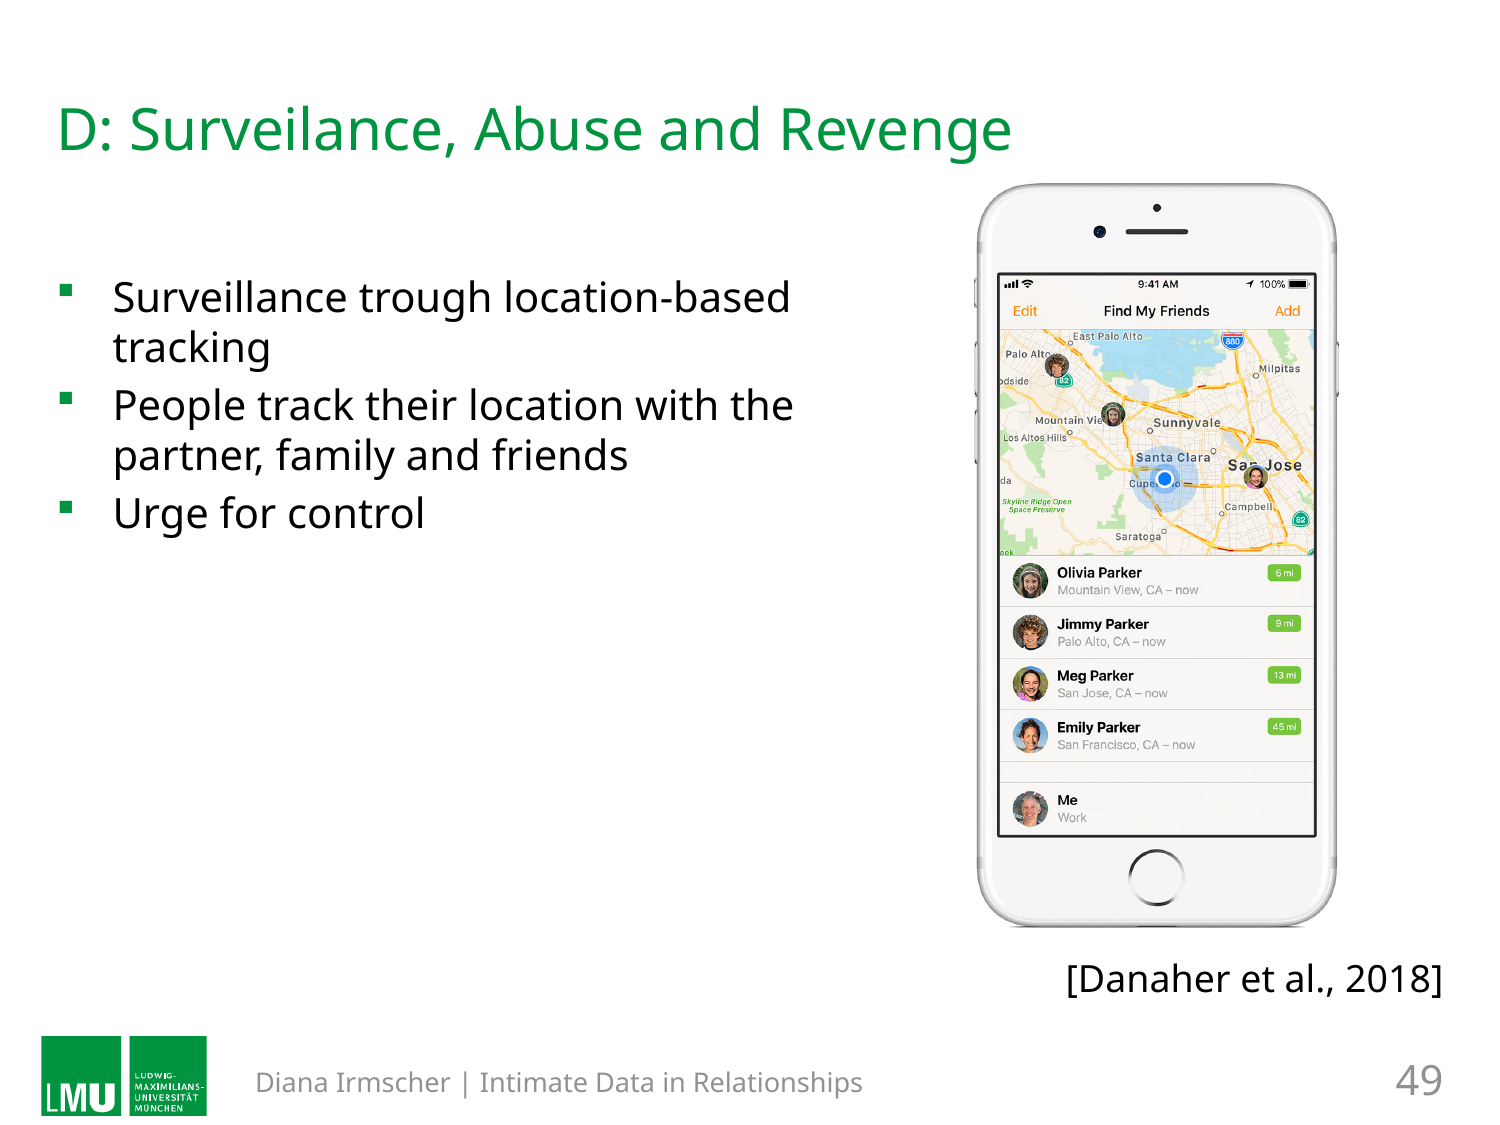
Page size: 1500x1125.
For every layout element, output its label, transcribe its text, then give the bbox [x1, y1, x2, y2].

title D: Surveilance, Abuse and Revenge [41, 37, 1459, 217]
list [Danaher et al., 2018] [41, 947, 1459, 1007]
footer Diana Irmscher | Intimate Data in Relationships [240, 1046, 963, 1117]
picture [974, 183, 1339, 928]
slide_number <number> [1014, 1046, 1459, 1117]
list Surveillance trough location-based tracking People track their location with the partner, family and friends Urge for control [41, 263, 934, 947]
